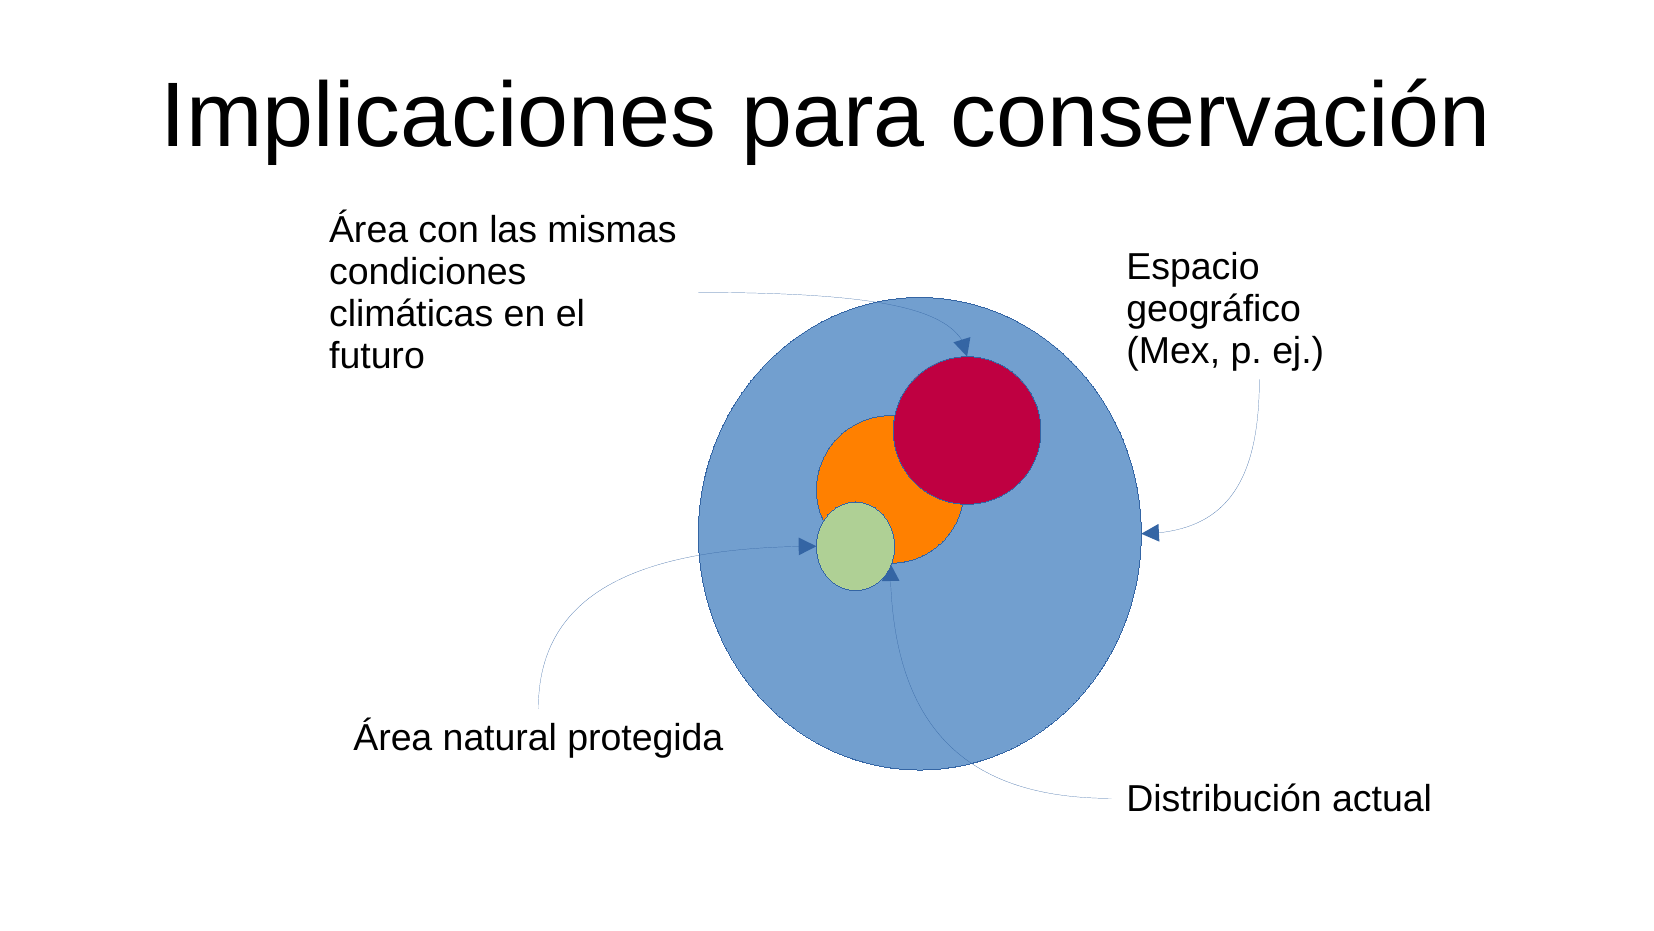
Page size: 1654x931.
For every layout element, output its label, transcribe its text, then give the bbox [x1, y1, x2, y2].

title Implicaciones para conservación [82, 37, 1571, 193]
text_box Área natural protegida [338, 708, 739, 766]
text_box Área con las mismas condiciones climáticas en el futuro [314, 201, 699, 384]
text_box Espacio geográfico (Mex, p. ej.) [1111, 238, 1407, 380]
text_box [698, 297, 1142, 771]
text_box Distribución actual [1111, 769, 1447, 827]
